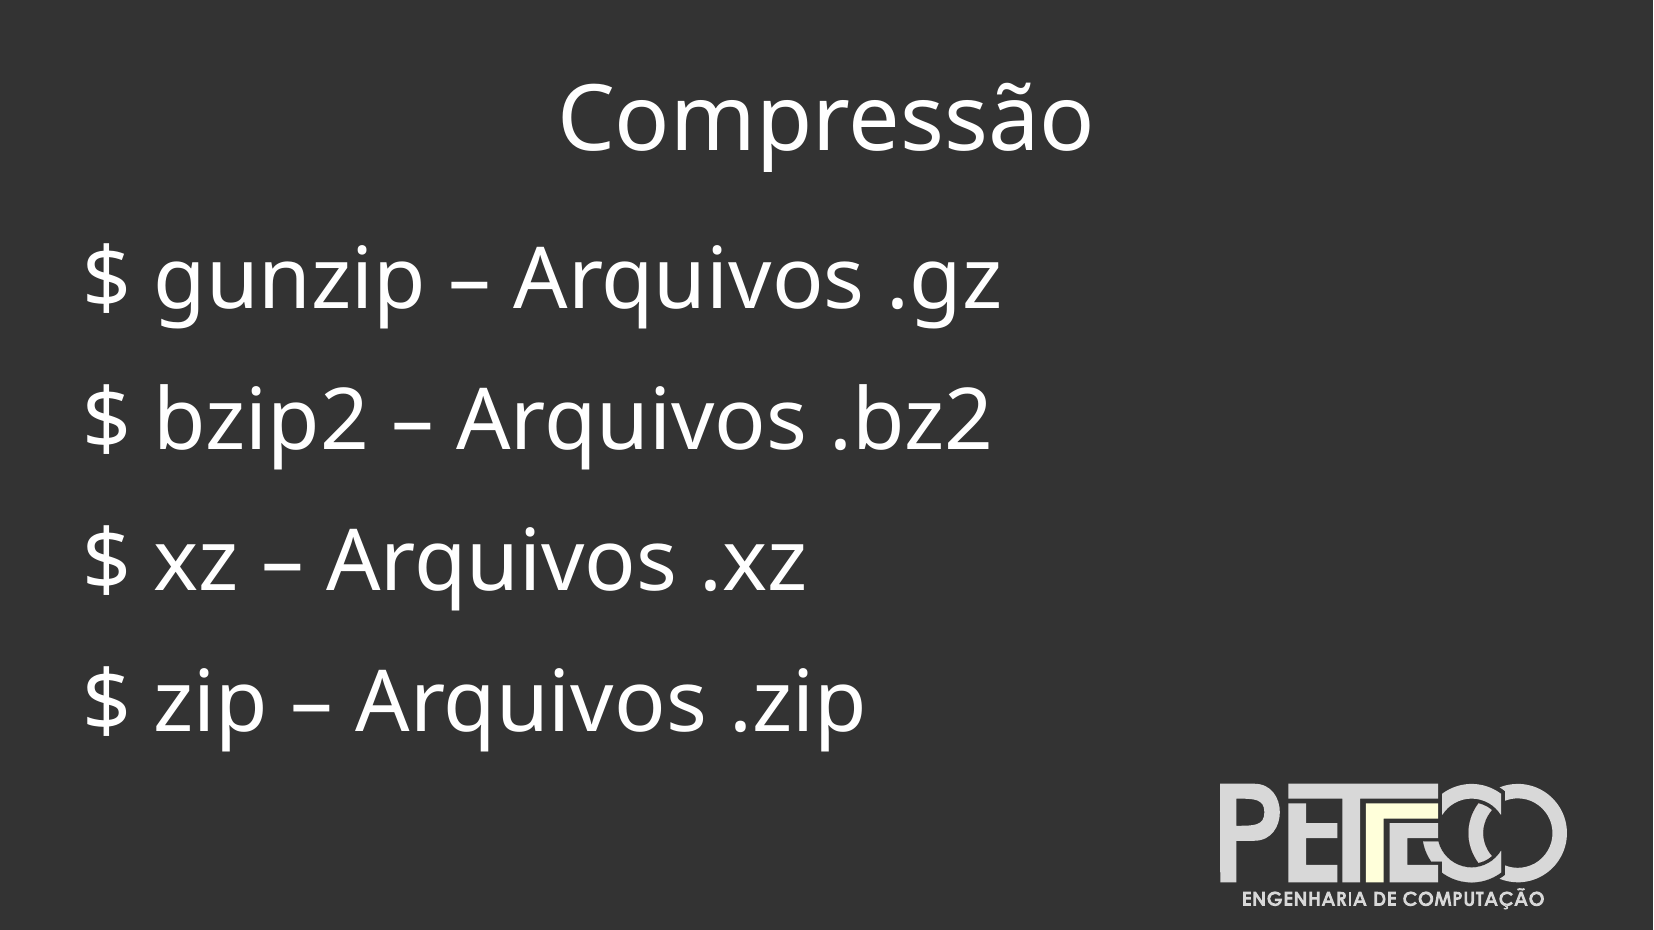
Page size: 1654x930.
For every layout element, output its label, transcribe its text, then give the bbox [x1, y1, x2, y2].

list $ gunzip – Arquivos .gz $ bzip2 – Arquivos .bz2 $ xz – Arquivos .xz $ zip – Arquivos .zip [82, 217, 1571, 757]
title Compressão [82, 37, 1571, 193]
